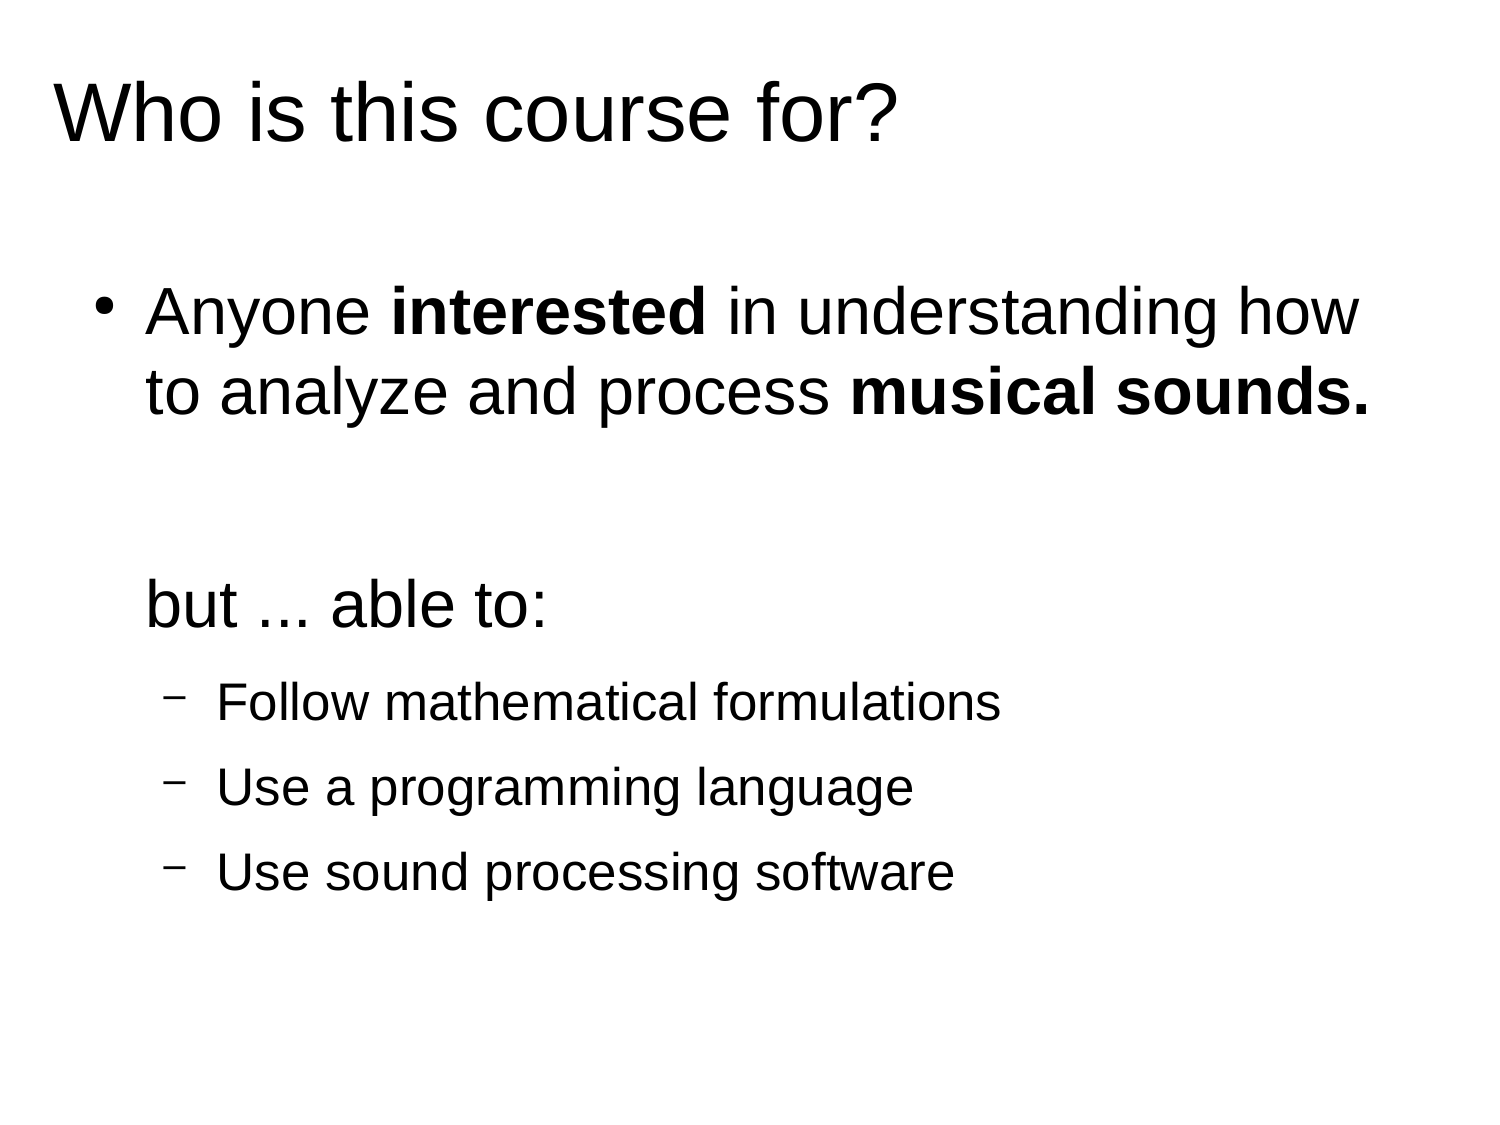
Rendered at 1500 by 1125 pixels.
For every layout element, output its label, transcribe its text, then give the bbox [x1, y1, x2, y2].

list Anyone interested in understanding how to analyze and process musical sounds. but ... able to: Follow mathematical formulations Use a programming language Use sound processing software [75, 263, 1425, 1006]
title Who is this course for? [53, 18, 1403, 207]
